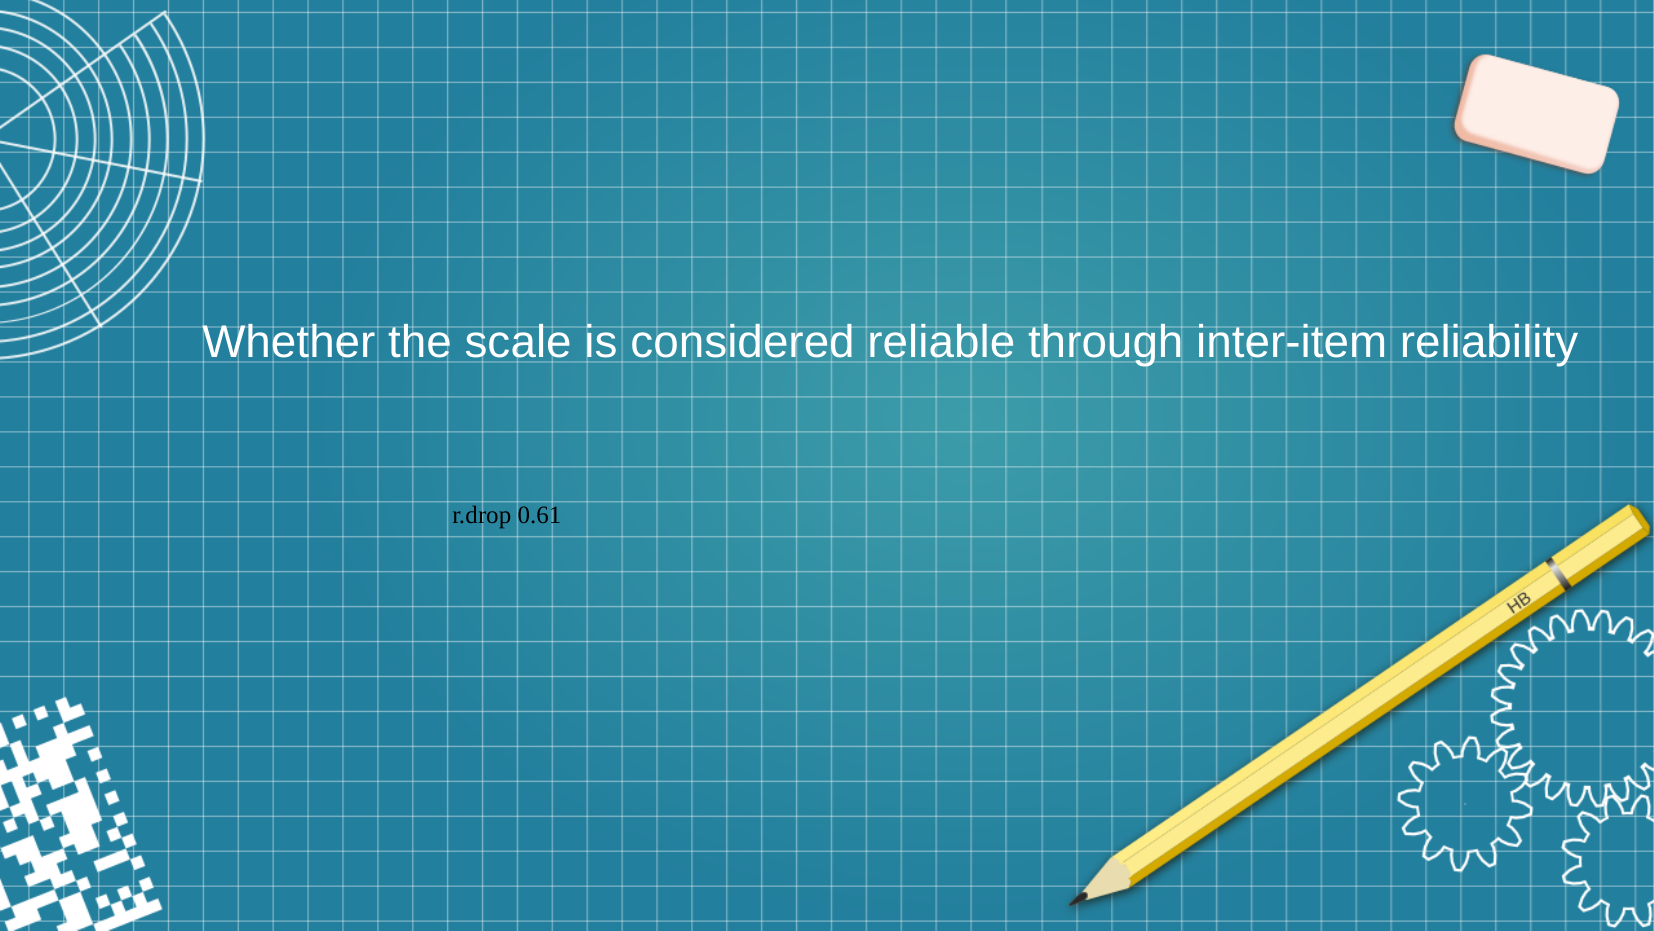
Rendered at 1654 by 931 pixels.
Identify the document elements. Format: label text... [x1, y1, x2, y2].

picture [0, 0, 1654, 931]
chart [332, 382, 1337, 560]
text_box Whether the scale is considered reliable through inter-item reliability [187, 308, 1595, 376]
